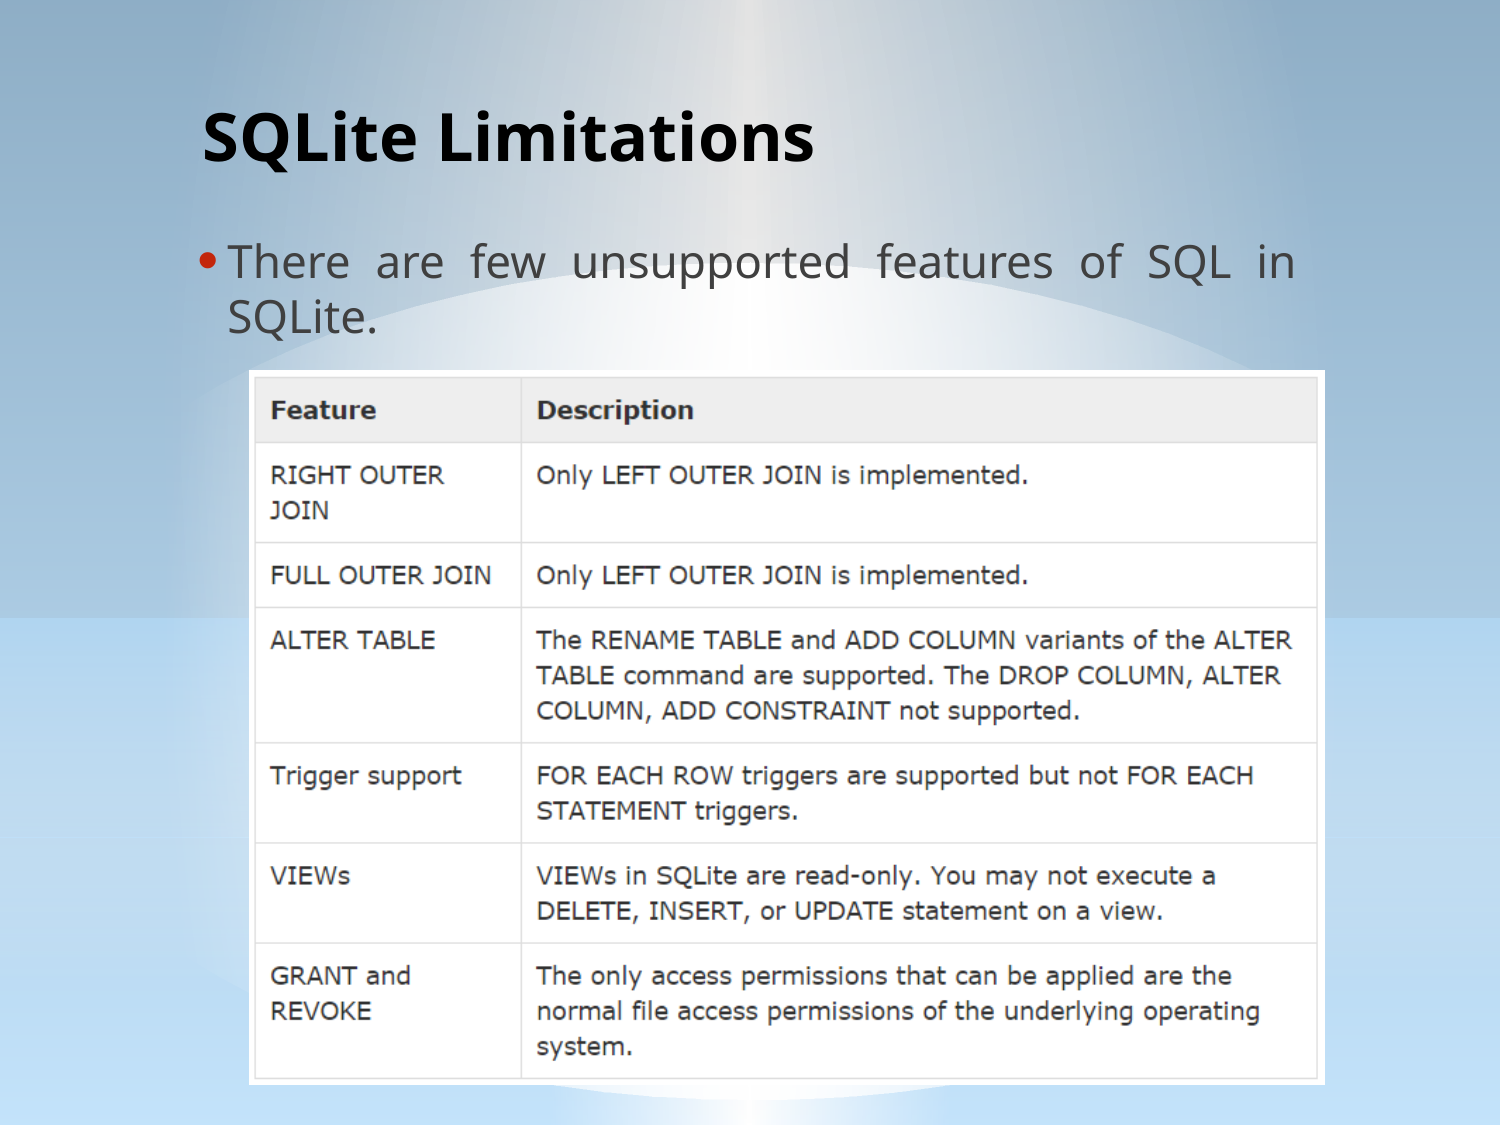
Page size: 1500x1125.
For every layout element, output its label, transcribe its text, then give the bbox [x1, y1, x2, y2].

list There are few unsupported features of SQL in SQLite. [174, 224, 1313, 1013]
picture [249, 370, 1325, 1085]
title SQLite Limitations [187, 87, 1256, 188]
